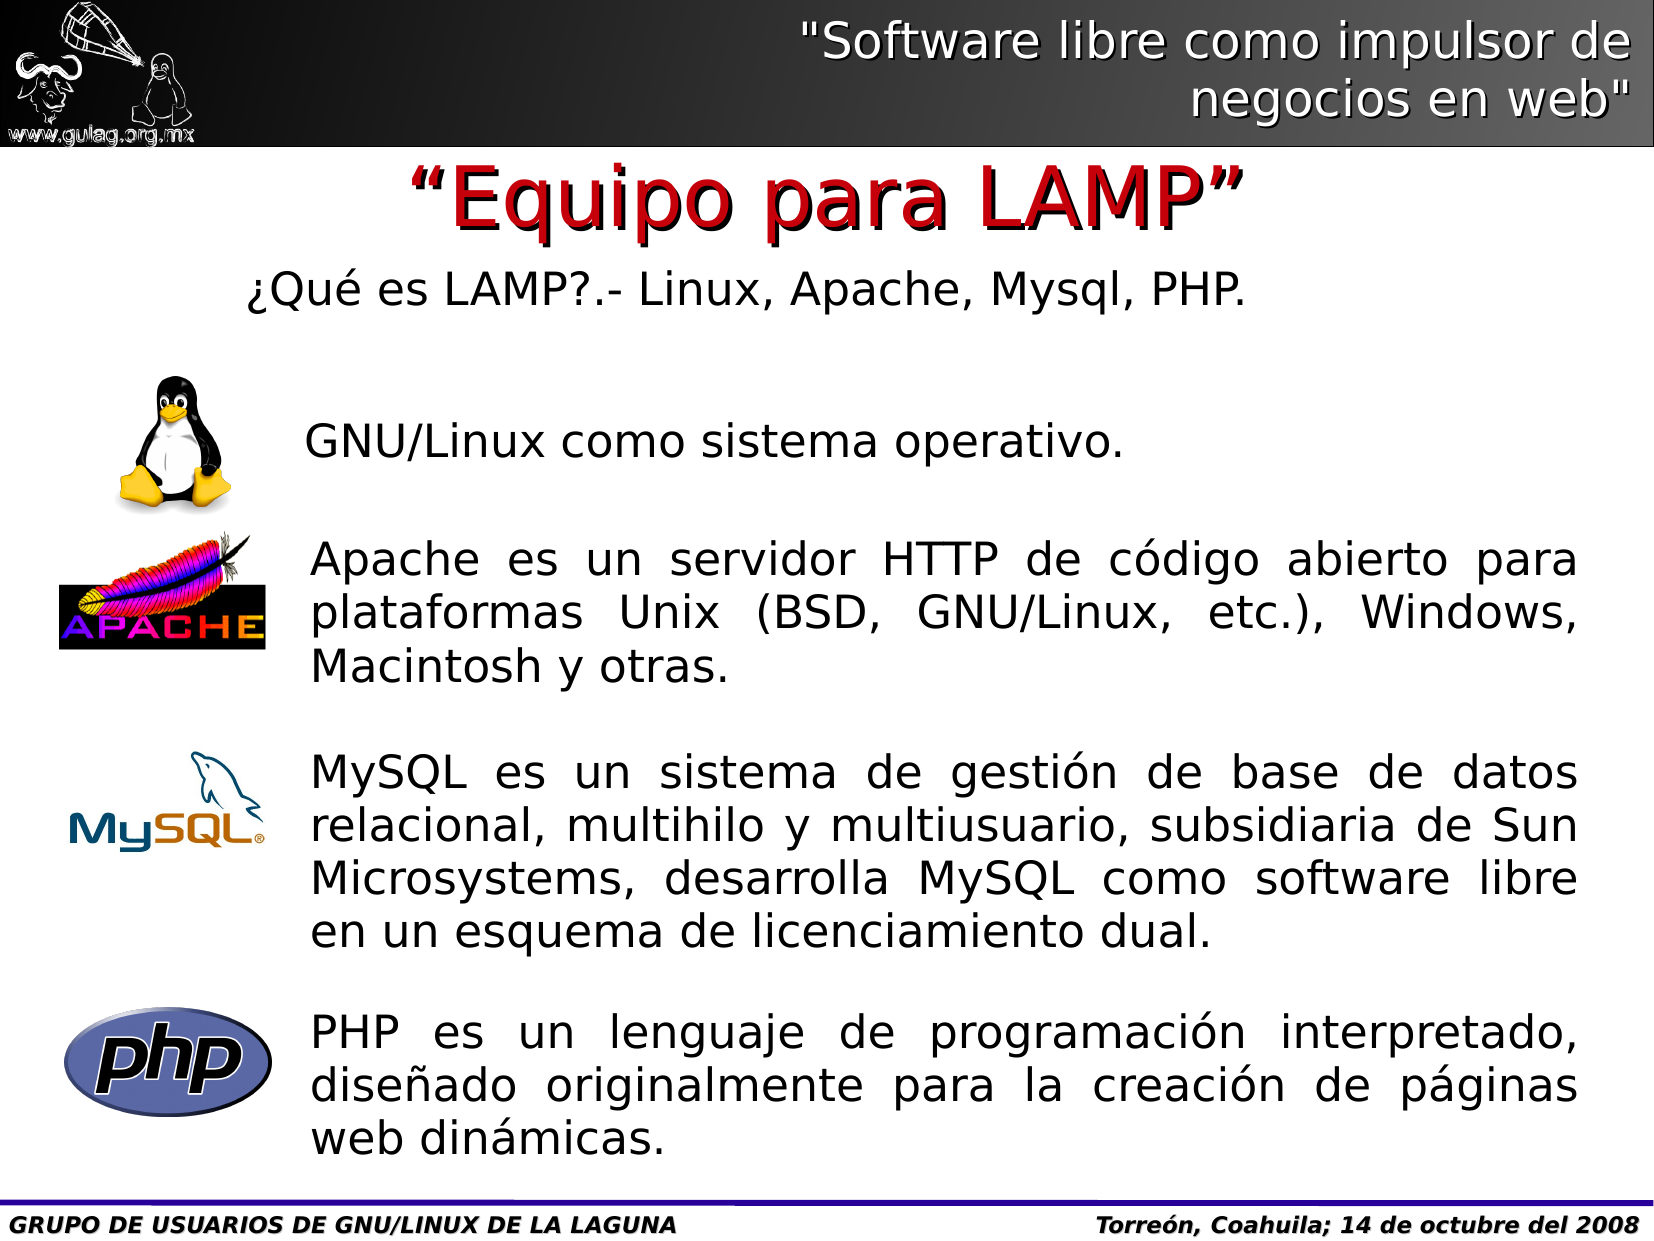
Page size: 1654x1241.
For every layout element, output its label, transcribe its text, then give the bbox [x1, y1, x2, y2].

text_box [197, 0, 1654, 147]
text_box GRUPO DE USUARIOS DE GNU/LINUX DE LA LAGUNA [0, 1204, 694, 1241]
text_box [0, 0, 5, 147]
text_box PHP es un lenguaje de programación interpretado, diseñado originalmente para la creación de páginas web dinámicas. [295, 998, 1595, 1173]
text_box Apache es un servidor HTTP de código abierto para plataformas Unix (BSD, GNU/Linux, etc.), Windows, Macintosh y otras. [295, 525, 1595, 701]
picture [66, 728, 266, 875]
text_box ¿Qué es LAMP?.- Linux, Apache, Mysql, PHP. [230, 255, 1382, 343]
picture [59, 376, 266, 697]
picture [64, 1007, 272, 1117]
text_box “Equipo para LAMP” [29, 141, 1625, 254]
text_box GNU/Linux como sistema operativo. [289, 407, 1589, 495]
text_box MySQL es un sistema de gestión de base de datos relacional, multihilo y multiusuario, subsidiaria de Sun Microsystems, desarrolla MySQL como software libre en un esquema de licenciamiento dual. [295, 738, 1595, 967]
picture [5, 0, 197, 148]
text_box "Software libre como impulsor de negocios en web" [750, 4, 1648, 136]
text_box Torreón, Coahuila; 14 de octubre del 2008 [1080, 1204, 1654, 1241]
